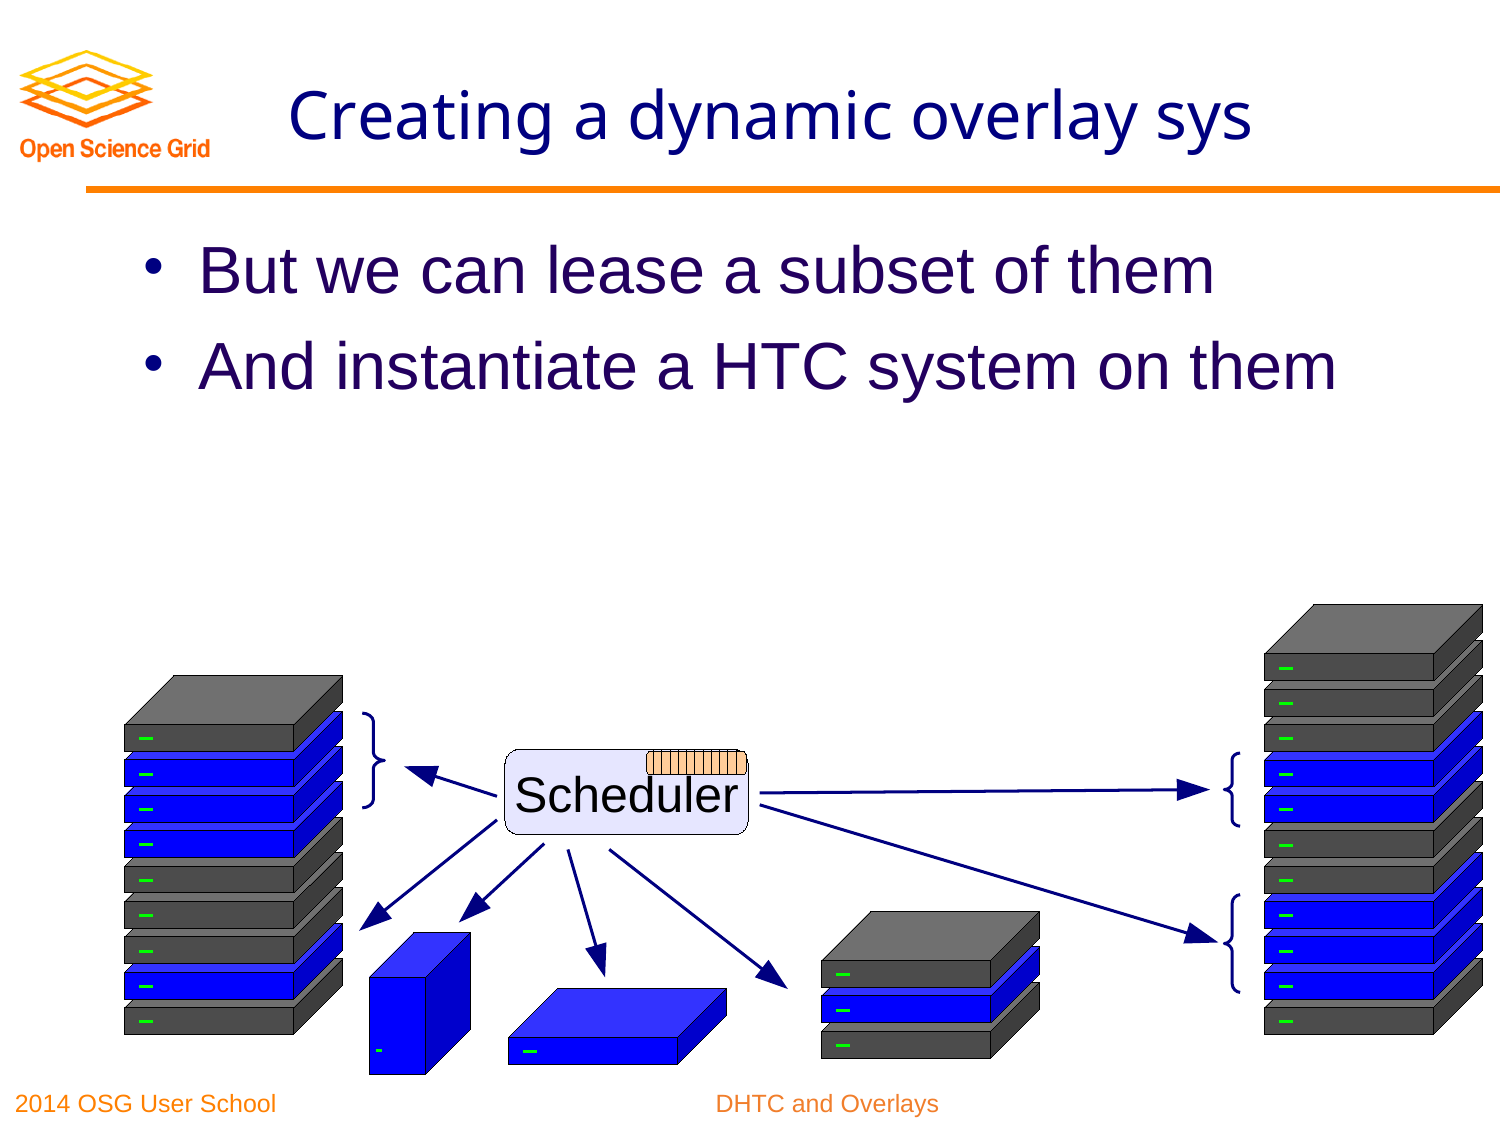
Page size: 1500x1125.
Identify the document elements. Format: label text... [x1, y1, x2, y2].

text_box [1264, 923, 1483, 1000]
text_box [821, 982, 1040, 1059]
text_box [124, 711, 343, 787]
text_box [124, 852, 343, 929]
title Creating a dynamic overlay sys [201, 18, 1342, 207]
text_box [1264, 604, 1483, 681]
text_box [1264, 817, 1483, 894]
text_box [124, 923, 343, 1000]
text_box Scheduler [504, 749, 749, 835]
text_box [369, 932, 471, 1075]
text_box [508, 988, 727, 1065]
text_box [821, 946, 1040, 1023]
list But we can lease a subset of them And instantiate a HTC system on them [127, 218, 1473, 962]
text_box [1264, 781, 1483, 858]
text_box [1264, 958, 1483, 1035]
text_box [646, 751, 747, 775]
text_box [1264, 675, 1483, 752]
text_box [1264, 746, 1483, 823]
text_box [124, 958, 343, 1035]
text_box [1264, 640, 1483, 717]
text_box [1264, 887, 1483, 964]
text_box [124, 817, 343, 893]
text_box [124, 675, 343, 752]
text_box [124, 887, 343, 964]
picture [0, 27, 201, 179]
text_box [1264, 852, 1483, 929]
text_box [124, 781, 343, 858]
text_box [124, 746, 343, 823]
text_box [1264, 711, 1483, 787]
text_box [821, 911, 1040, 988]
